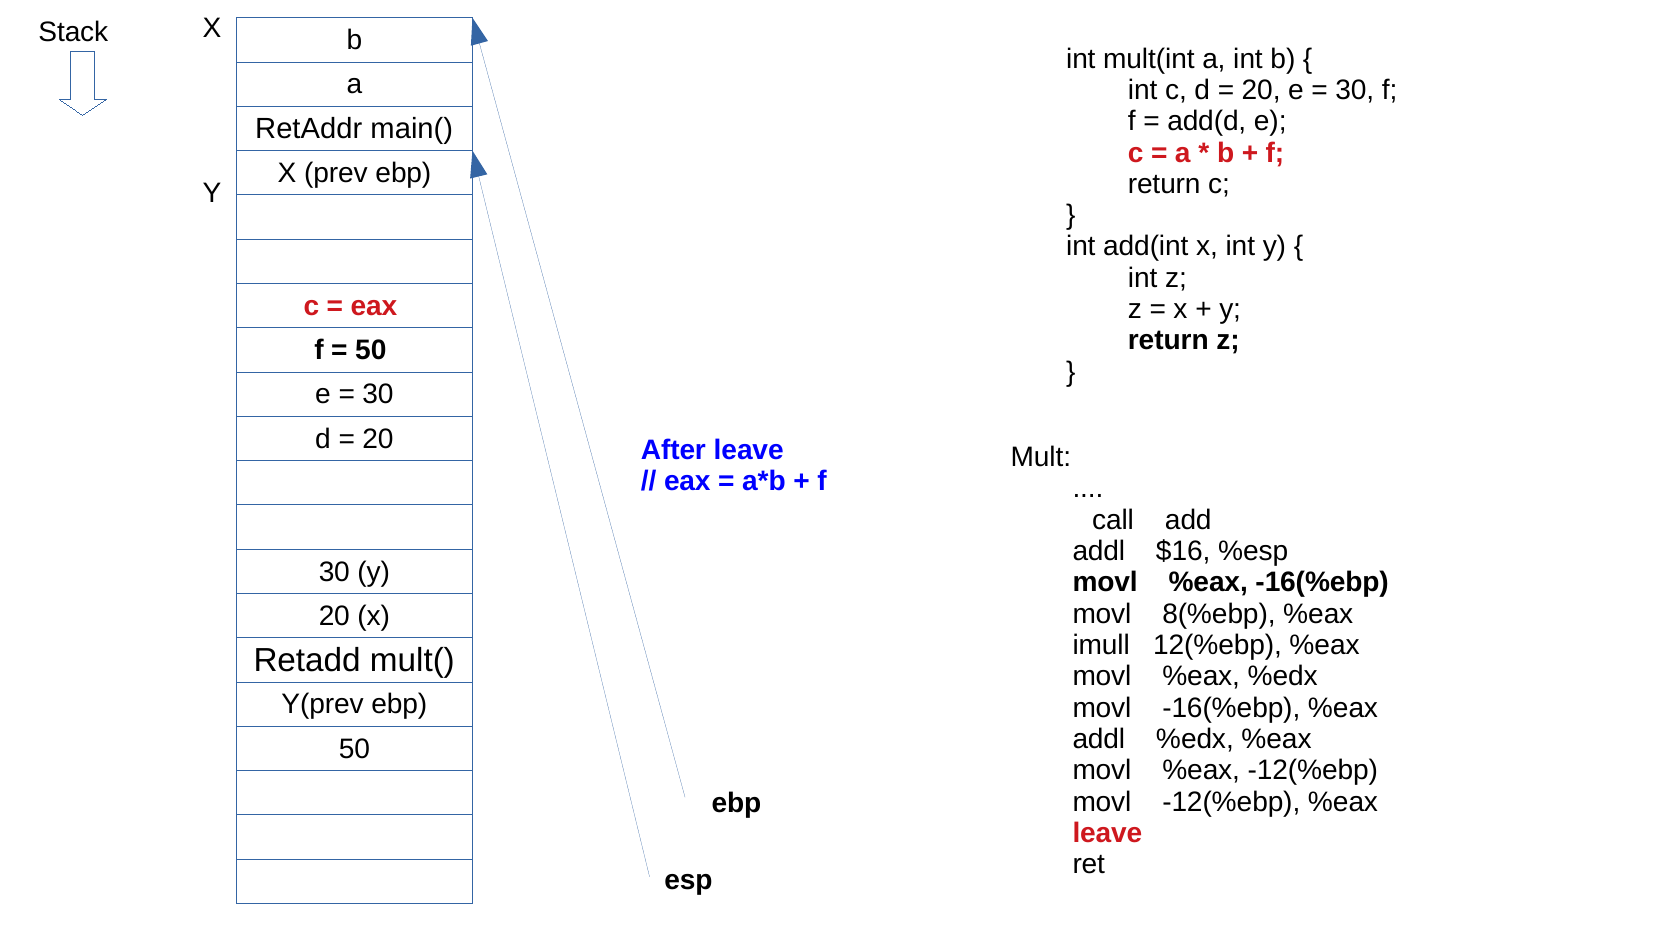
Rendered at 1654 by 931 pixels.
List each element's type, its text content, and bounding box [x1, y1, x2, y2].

text_box 20 (x) [236, 593, 473, 637]
text_box esp [649, 856, 780, 903]
text_box After leave // eax = a*b + f [625, 426, 1123, 505]
text_box X [129, 4, 237, 51]
text_box Y [129, 169, 237, 217]
text_box e = 30 [236, 373, 473, 416]
text_box RetAddr main() [236, 106, 473, 150]
text_box ebp [696, 779, 827, 826]
text_box 50 [236, 726, 473, 770]
text_box Retadd mult() [236, 637, 473, 682]
text_box Stack [23, 8, 154, 55]
text_box c = eax [236, 283, 473, 327]
text_box b [236, 17, 473, 62]
text_box 30 (y) [236, 549, 473, 593]
text_box Y(prev ebp) [236, 682, 473, 726]
text_box int mult(int a, int b) { int c, d = 20, e = 30, f; f = add(d, e); c = a * b + f; return c; } int add(int x, int y) { int z; z = x + y; return z; } [1051, 35, 1529, 395]
text_box f = 50 [236, 327, 473, 373]
text_box X (prev ebp) [236, 150, 473, 194]
text_box a [236, 62, 473, 106]
text_box Mult: .... call add addl $16, %esp movl %eax, -16(%ebp) movl 8(%ebp), %eax imull 12(%ebp), %eax movl %eax, %edx movl -16(%ebp), %eax addl %edx, %eax movl %eax, -12(%ebp) movl -12(%ebp), %eax leave ret [995, 434, 1571, 919]
text_box d = 20 [236, 416, 473, 461]
